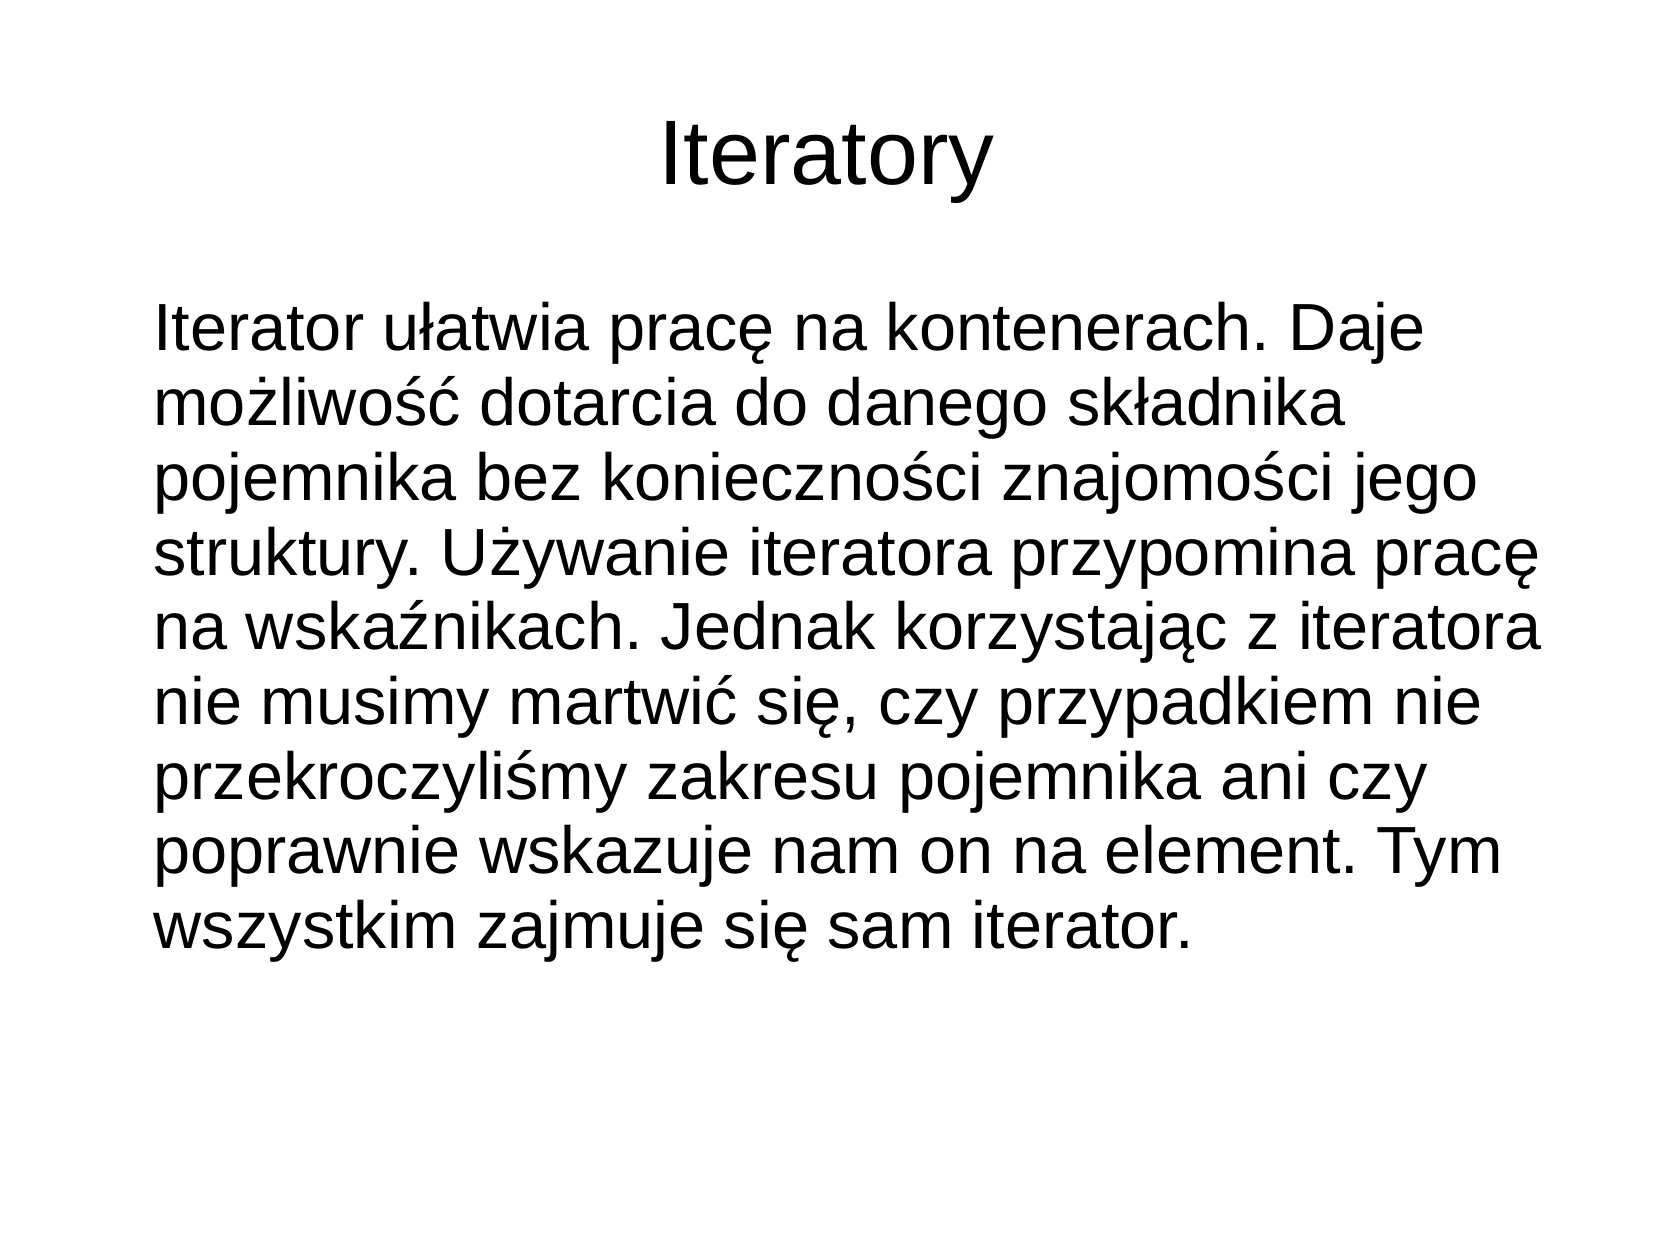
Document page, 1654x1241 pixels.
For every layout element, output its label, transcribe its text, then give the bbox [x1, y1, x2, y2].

list Iterator ułatwia pracę na kontenerach. Daje możliwość dotarcia do danego składnika pojemnika bez konieczności znajomości jego struktury. Używanie iteratora przypomina pracę na wskaźnikach. Jednak korzystając z iteratora nie musimy martwić się, czy przypadkiem nie przekroczyliśmy zakresu pojemnika ani czy poprawnie wskazuje nam on na element. Tym wszystkim zajmuje się sam iterator. [82, 290, 1571, 1109]
title Iteratory [82, 49, 1571, 257]
